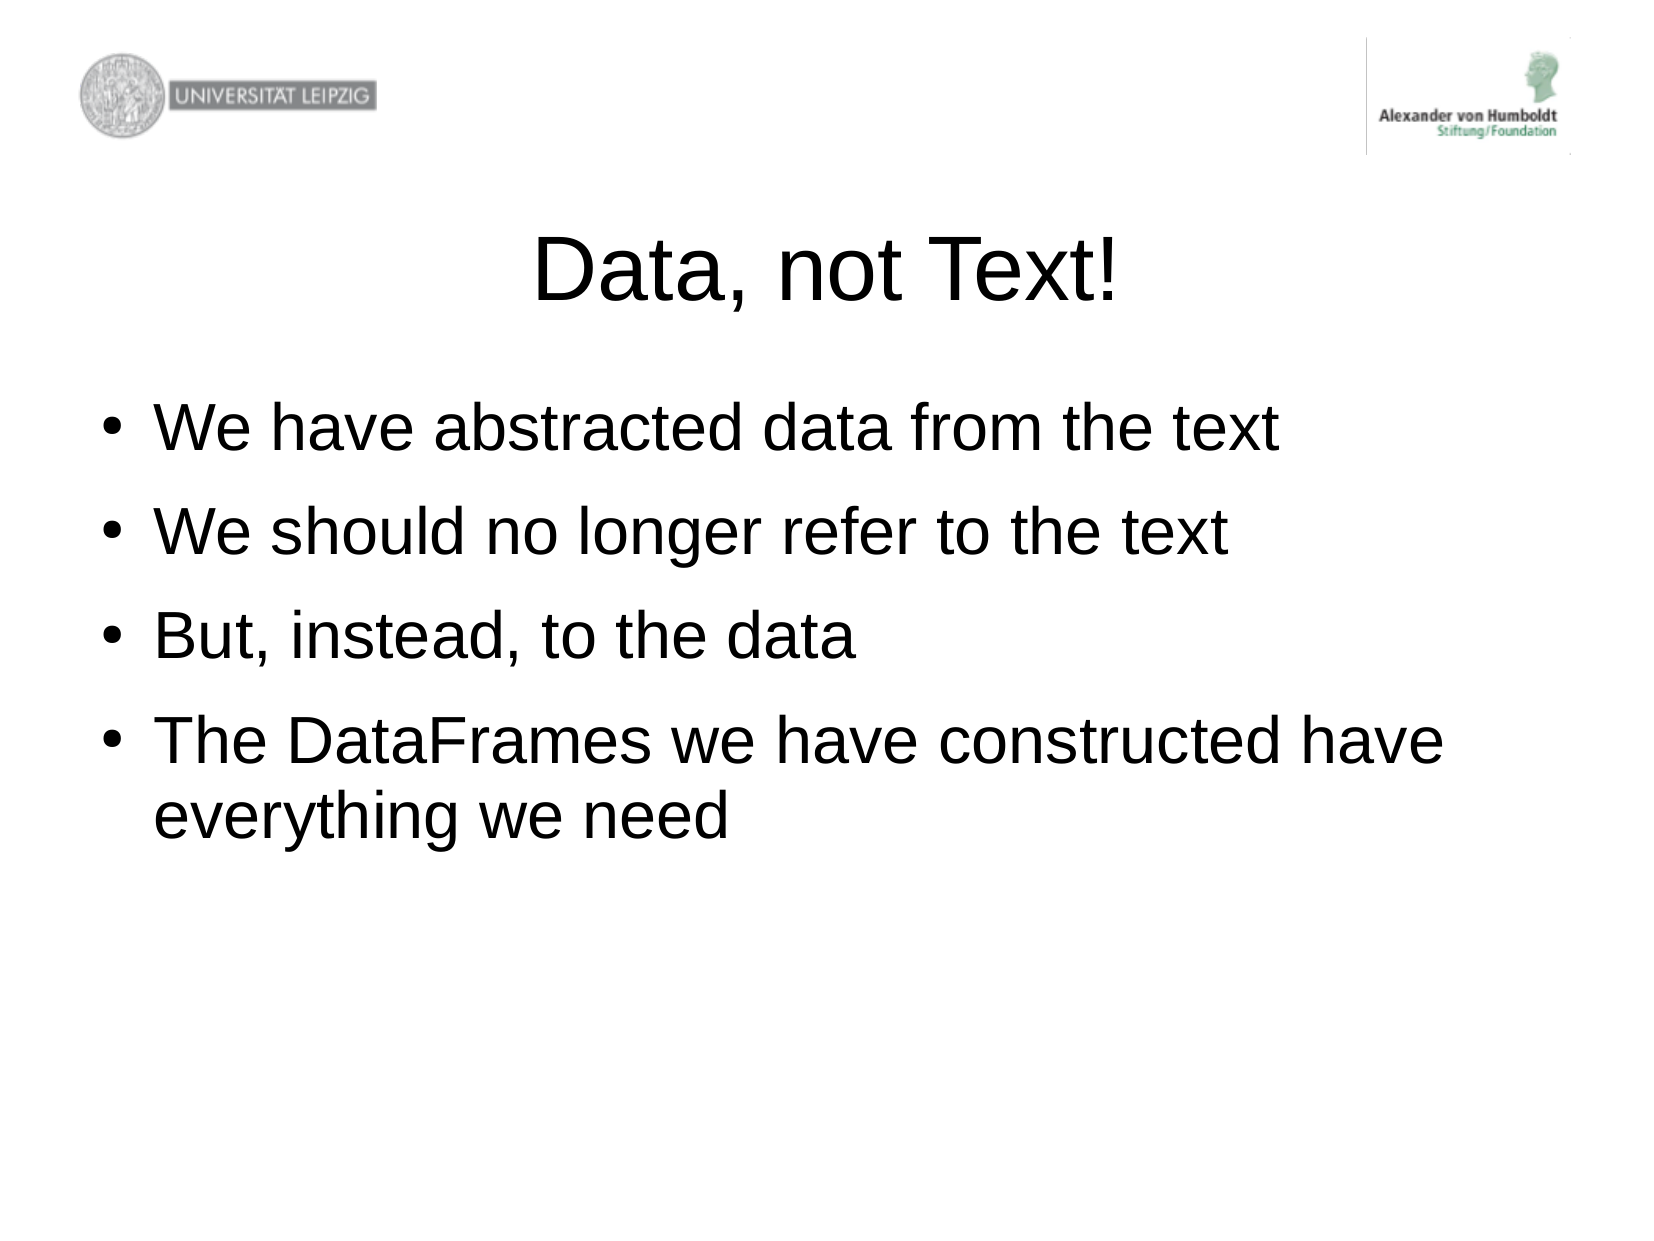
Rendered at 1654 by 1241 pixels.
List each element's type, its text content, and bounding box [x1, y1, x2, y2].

list We have abstracted data from the text We should no longer refer to the text But, instead, to the data The DataFrames we have constructed have everything we need [82, 390, 1571, 1110]
title Data, not Text! [82, 165, 1571, 373]
picture [76, 49, 383, 144]
picture [1365, 37, 1572, 155]
